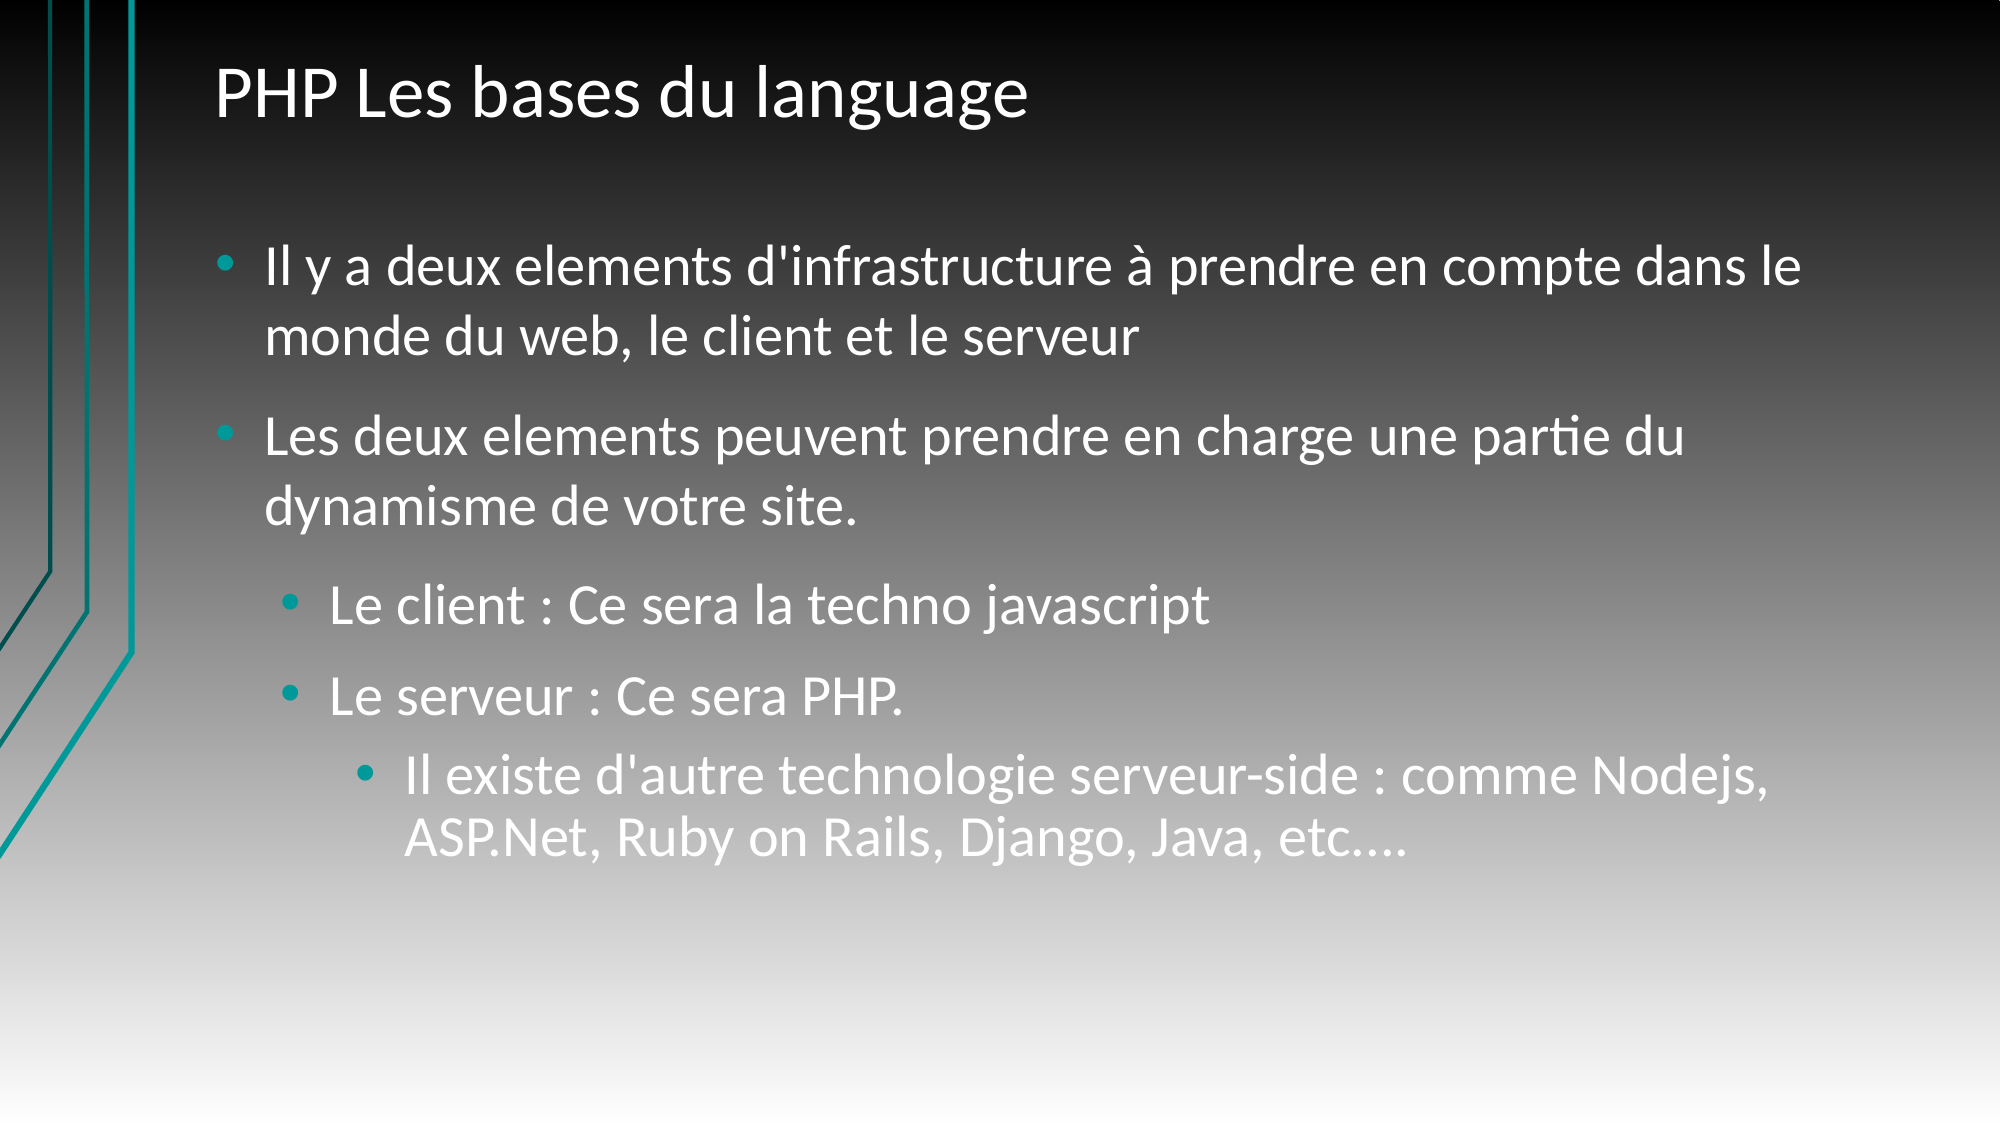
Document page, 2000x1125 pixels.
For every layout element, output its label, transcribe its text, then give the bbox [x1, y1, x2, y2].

title PHP Les bases du language [200, 45, 1900, 149]
list Il y a deux elements d'infrastructure à prendre en compte dans le monde du web, le client et le serveur Les deux elements peuvent prendre en charge une partie du dynamisme de votre site. Le client : Ce sera la techno javascript Le serveur : Ce sera PHP. Il existe d'autre technologie serveur-side : comme Nodejs, ASP.Net, Ruby on Rails, Django, Java, etc.... [200, 219, 1851, 953]
